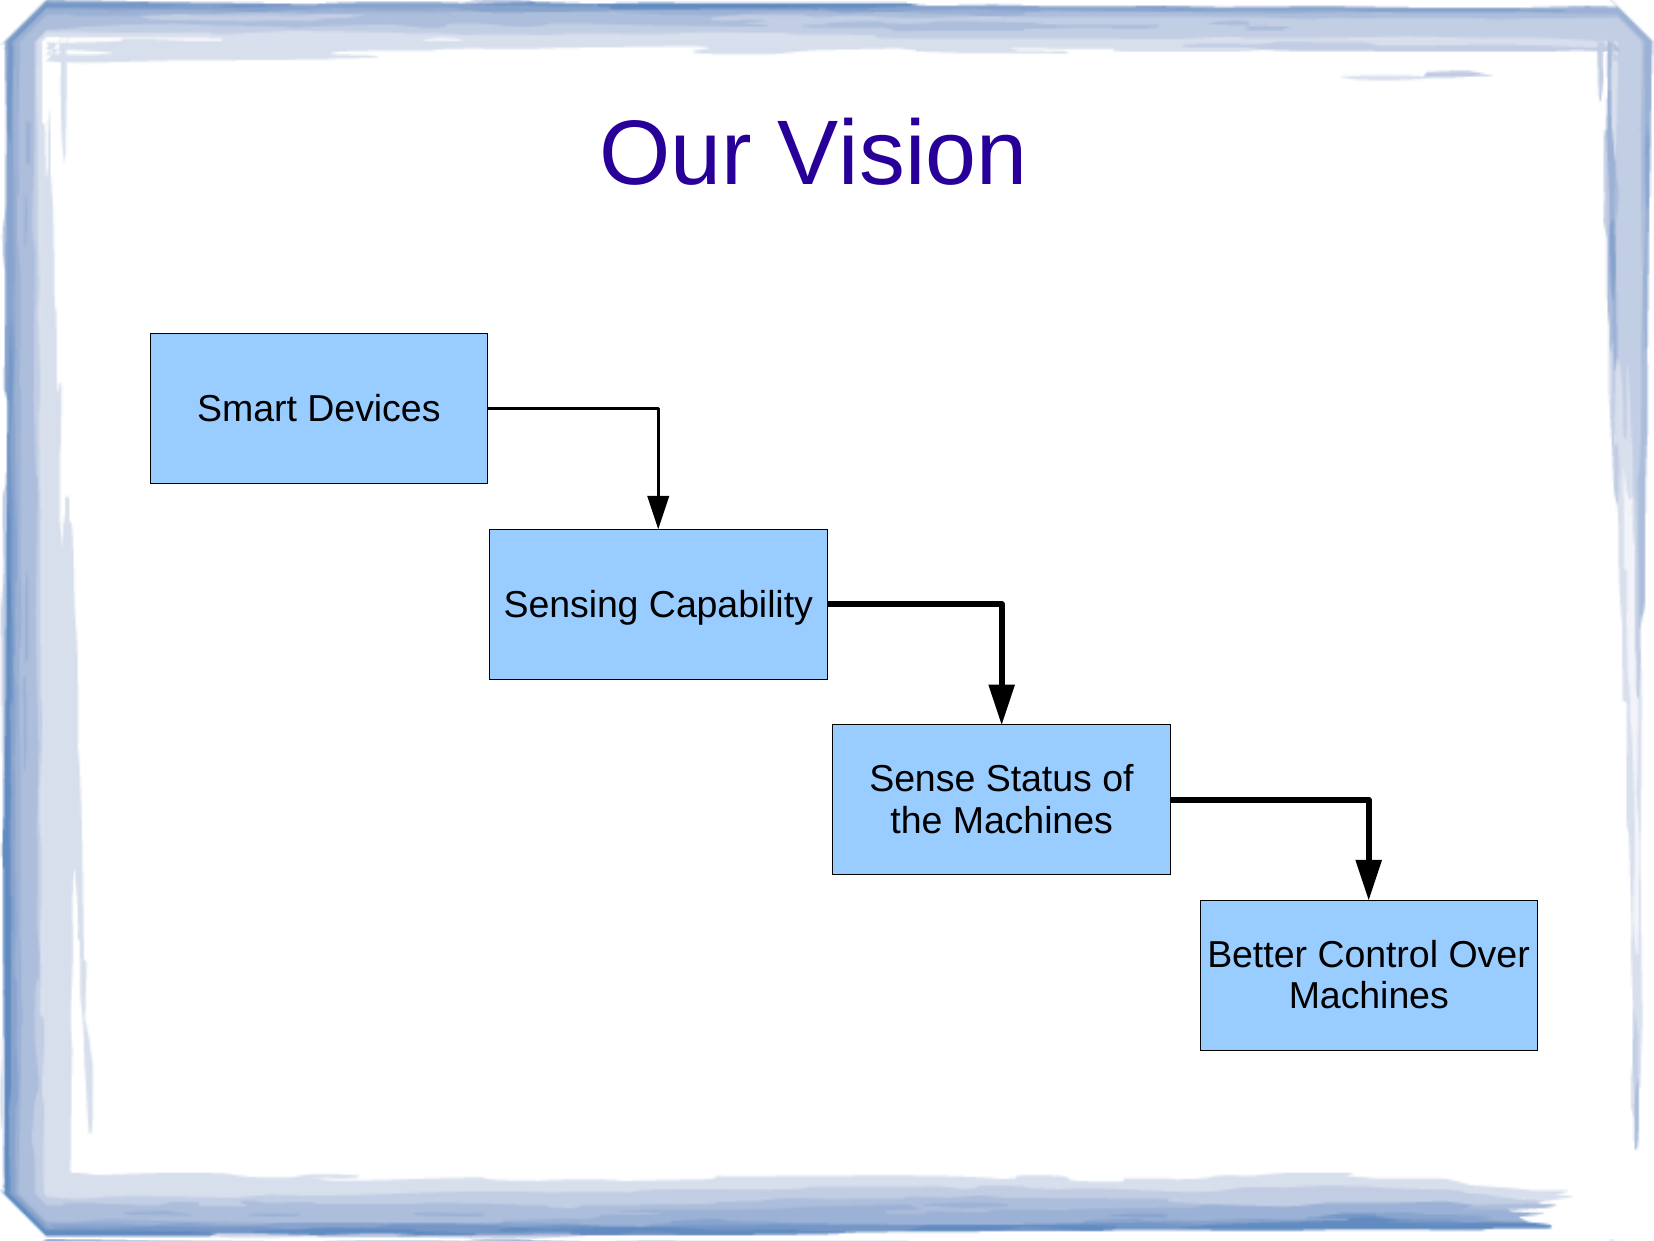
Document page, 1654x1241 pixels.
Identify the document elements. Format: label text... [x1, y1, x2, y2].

text_box Better Control Over Machines [1200, 900, 1538, 1051]
picture [0, 0, 1654, 1241]
text_box Sensing Capability [489, 529, 828, 680]
text_box Smart Devices [150, 333, 488, 484]
text_box Sense Status of the Machines [832, 724, 1171, 875]
title Our Vision [82, 56, 1571, 250]
